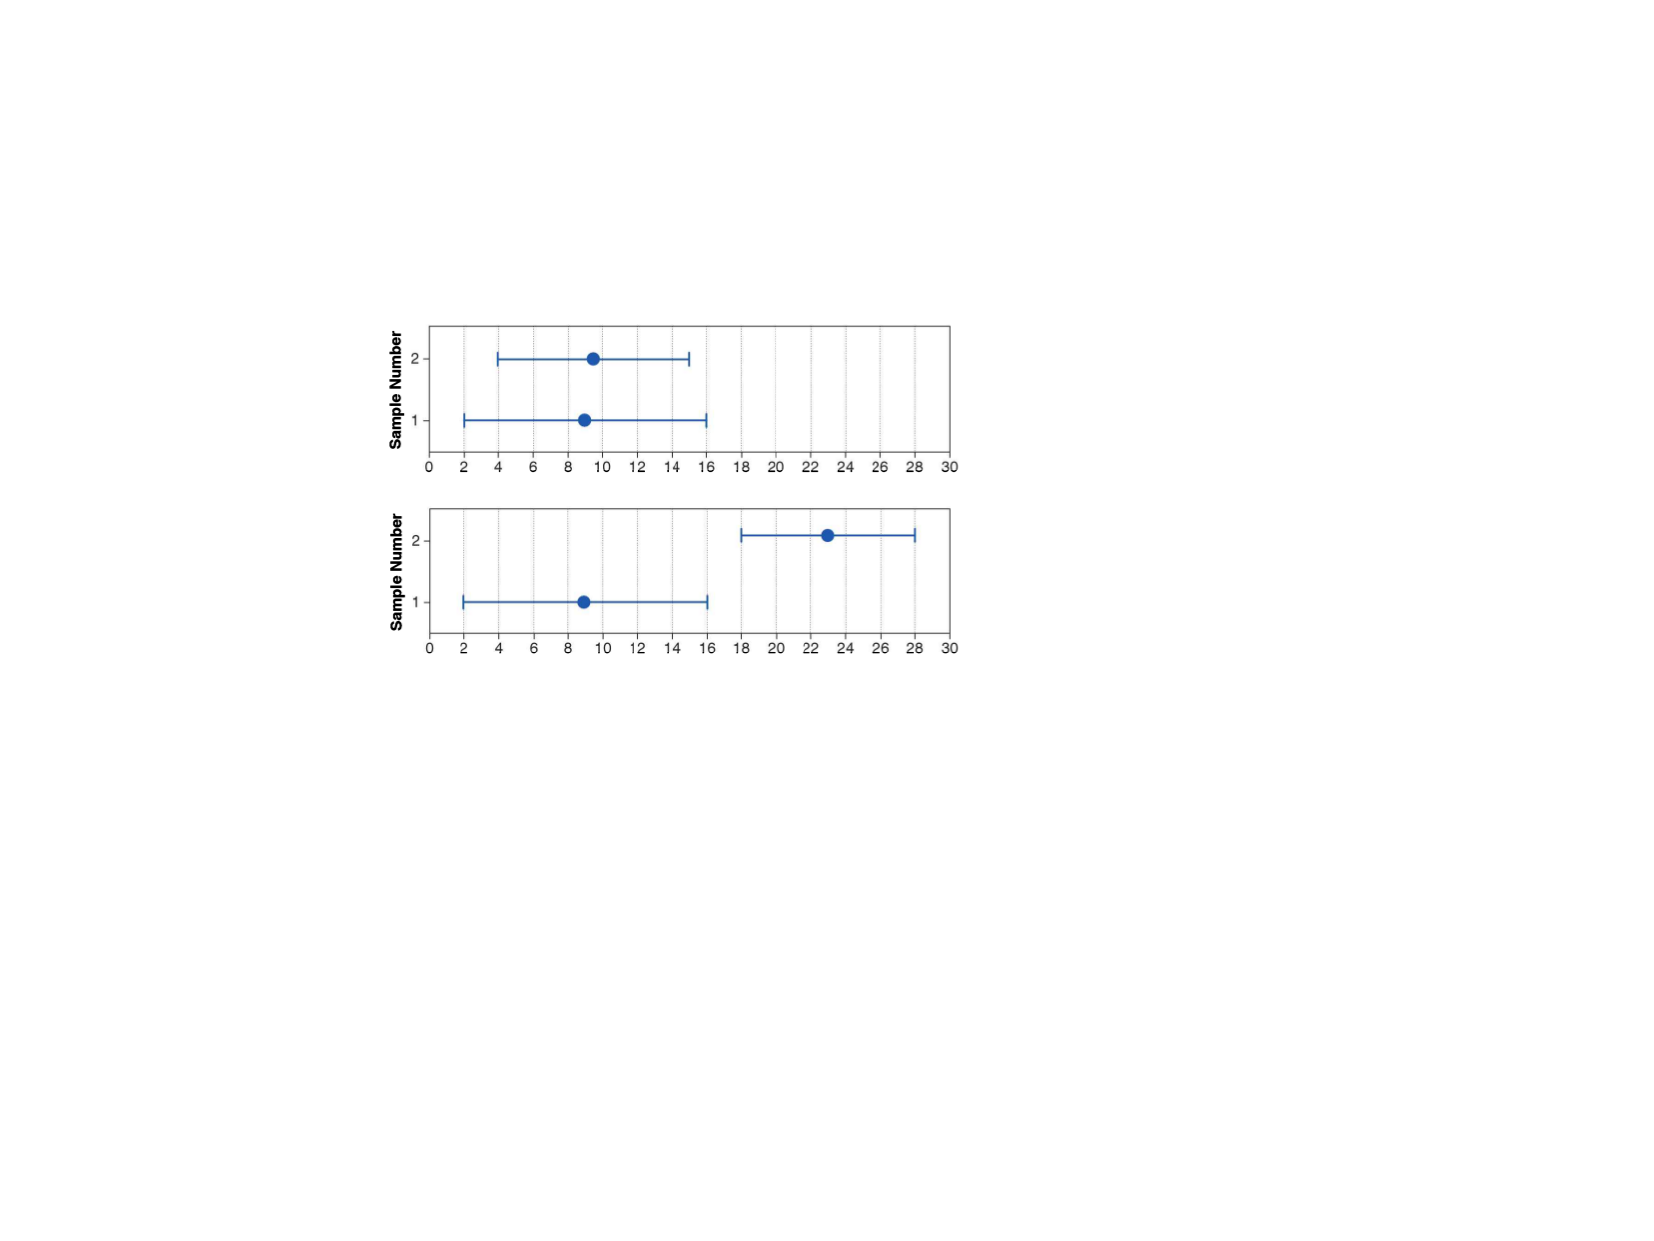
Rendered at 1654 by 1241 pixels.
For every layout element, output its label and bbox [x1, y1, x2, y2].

picture [376, 314, 976, 481]
picture [375, 494, 976, 663]
